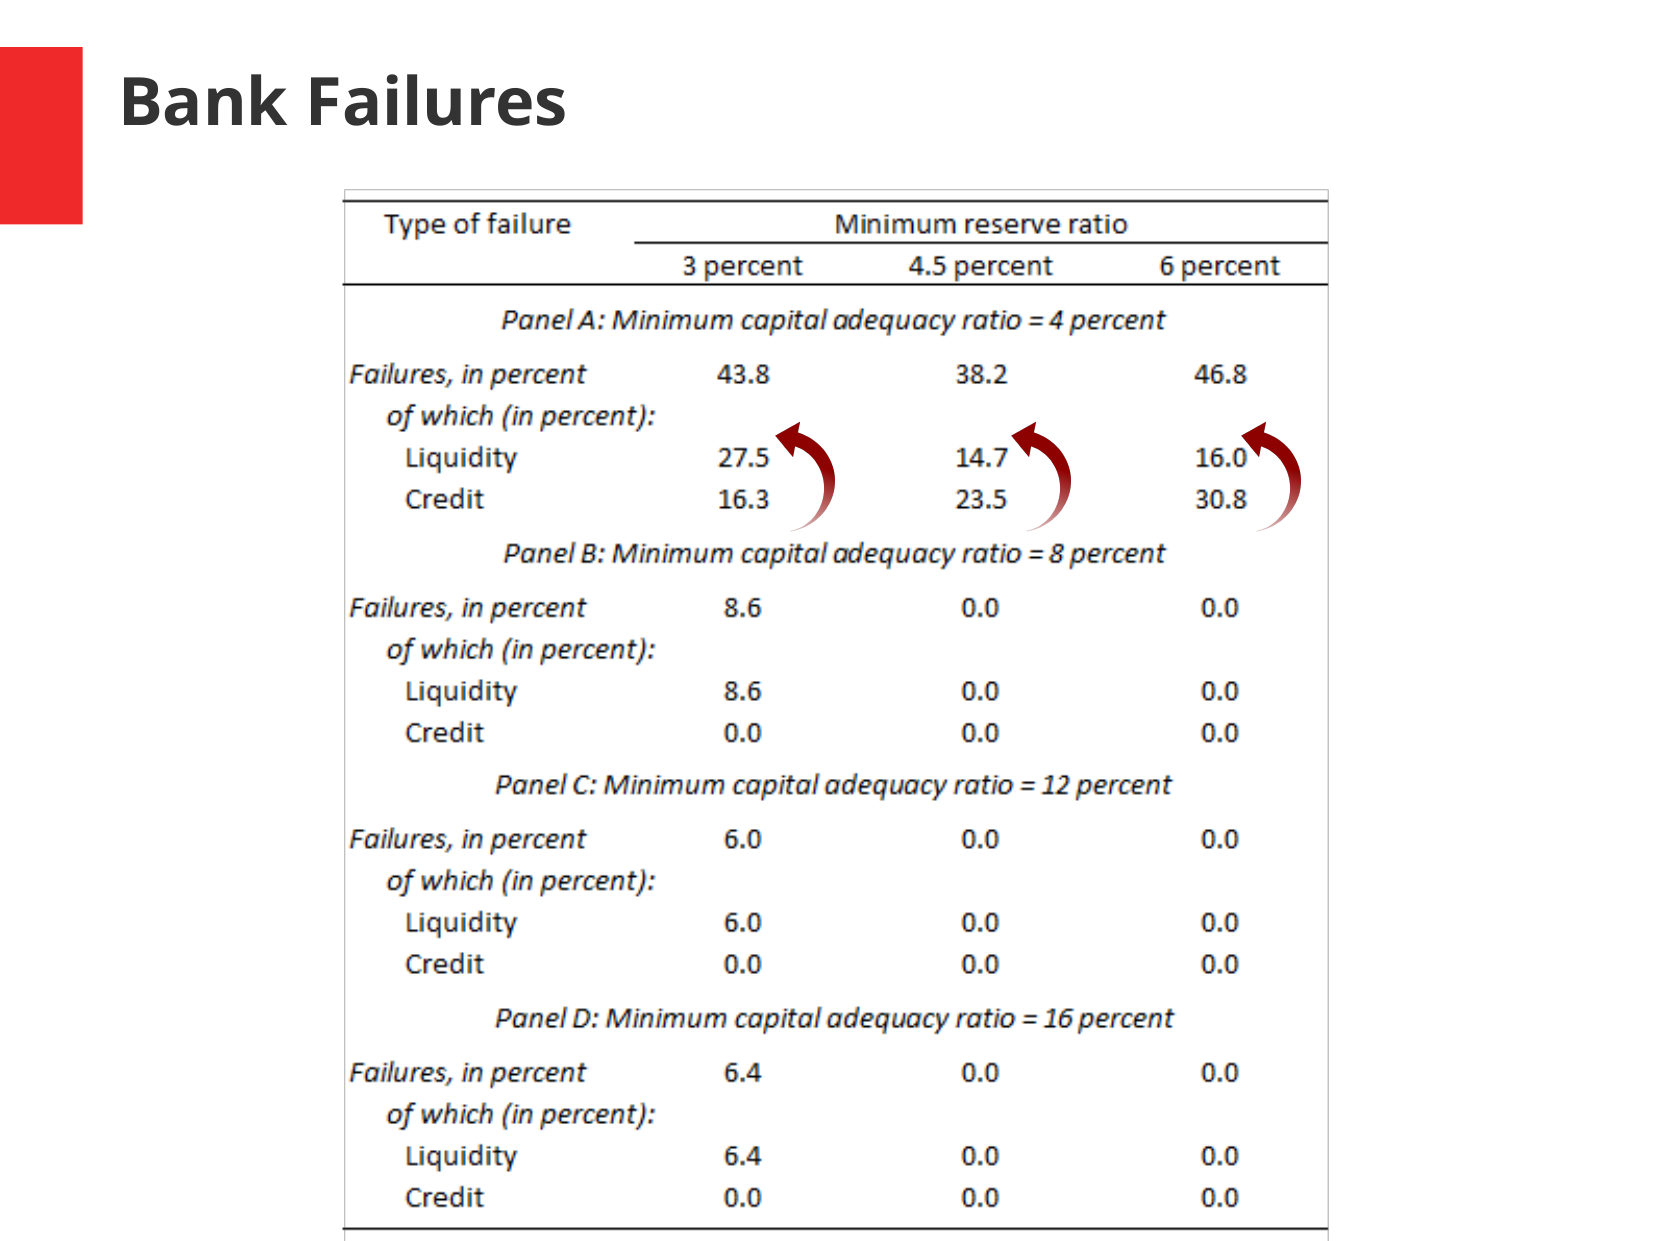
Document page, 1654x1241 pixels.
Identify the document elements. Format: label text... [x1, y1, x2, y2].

title Bank Failures [118, 0, 1571, 204]
picture [338, 183, 1333, 1241]
